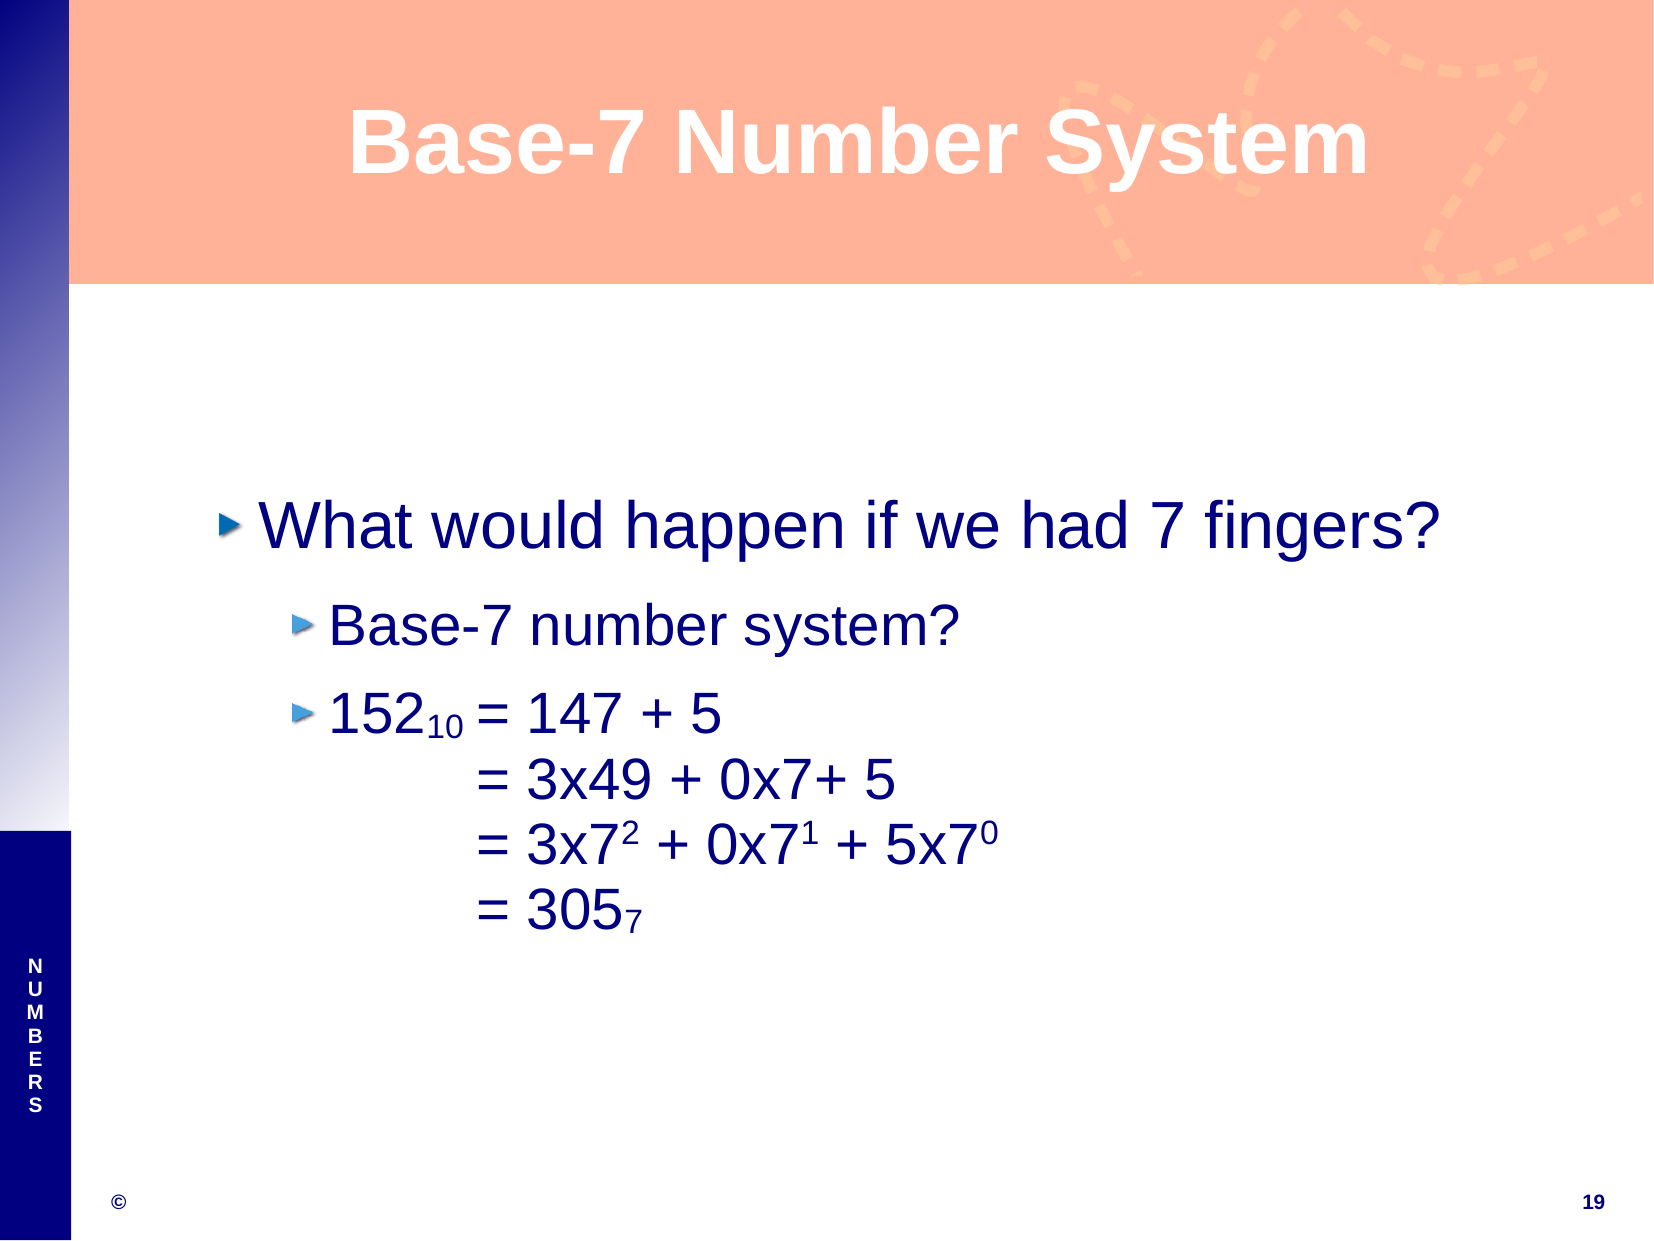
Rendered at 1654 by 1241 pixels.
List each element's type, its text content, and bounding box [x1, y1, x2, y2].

list What would happen if we had 7 fingers? Base-7 number system? 15210 = 147 + 5 = 3x49 + 0x7+ 5 = 3x72 + 0x71 + 5x70 = 3057 [187, 488, 1600, 991]
title Base-7 Number System [103, 37, 1617, 246]
text_box N U M B E R S [0, 830, 71, 1241]
